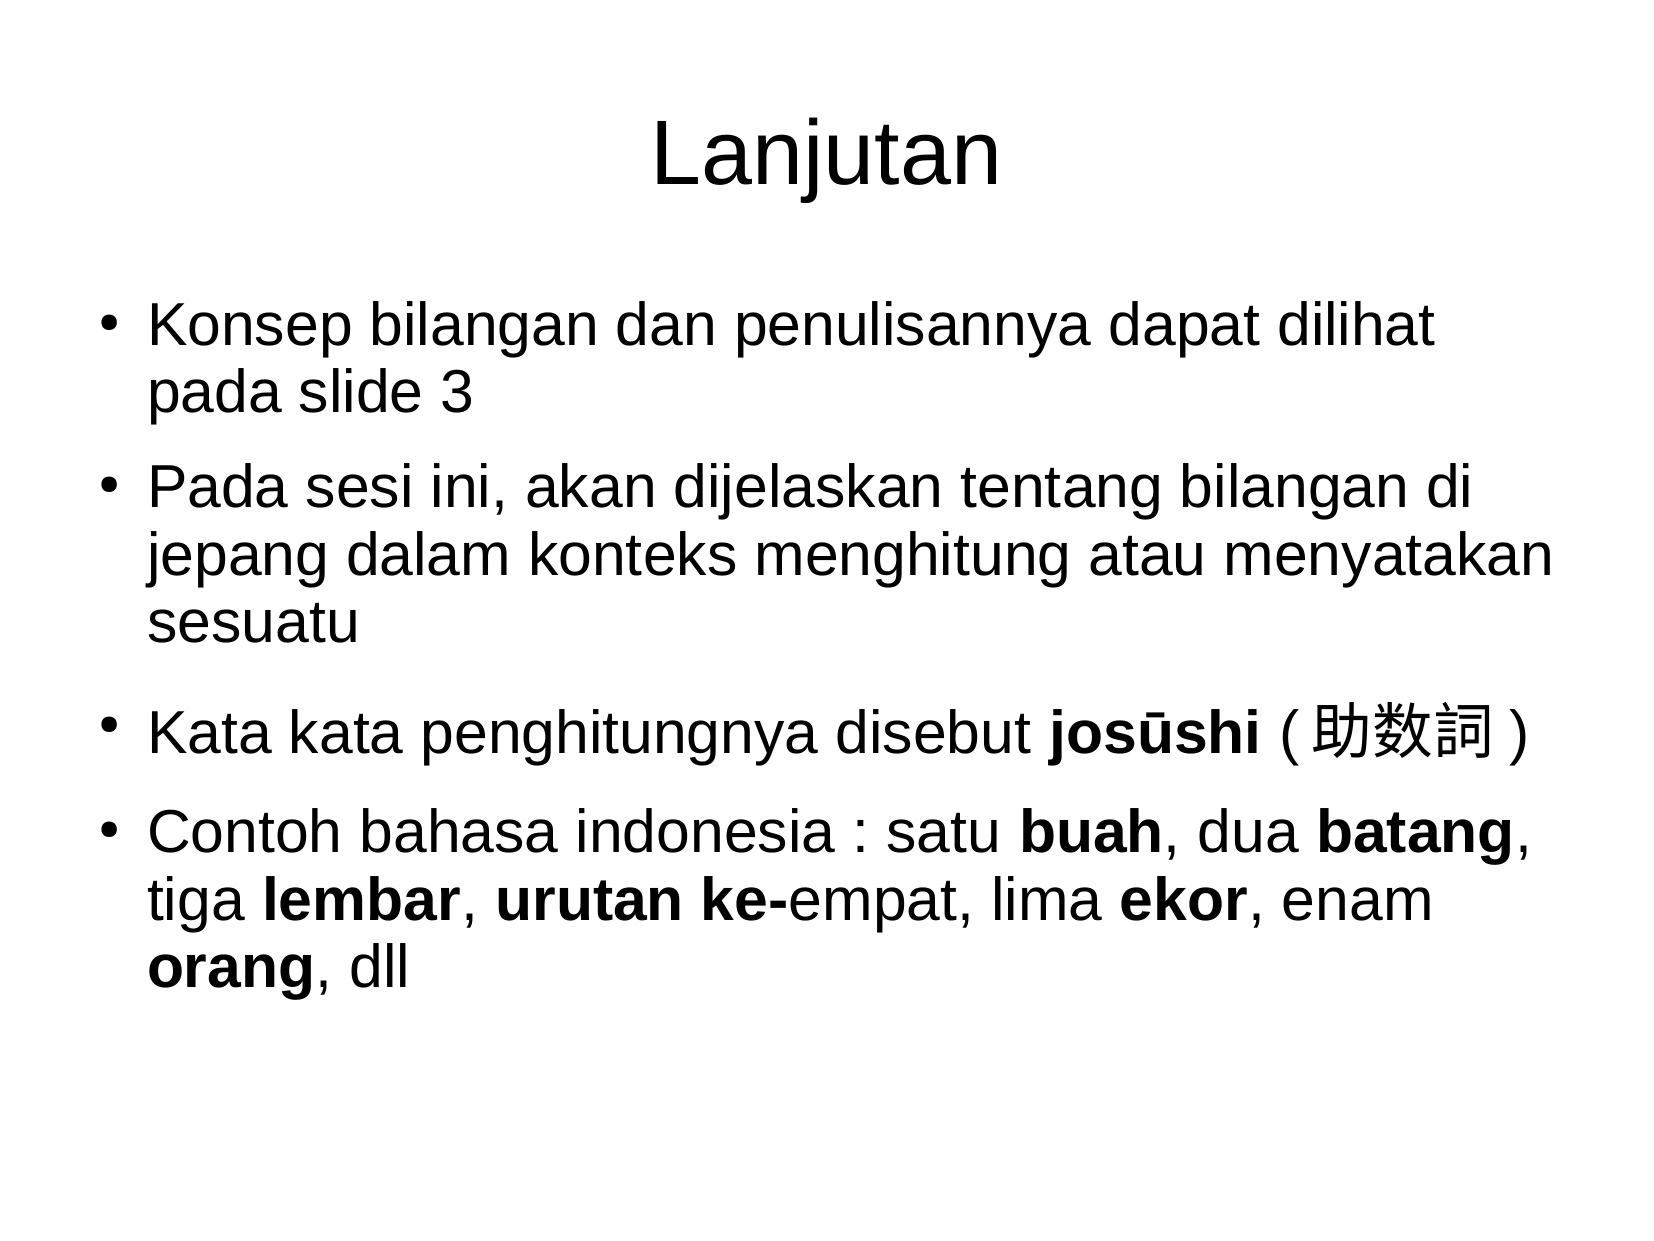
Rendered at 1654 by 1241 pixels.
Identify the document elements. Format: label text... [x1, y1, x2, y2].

list Konsep bilangan dan penulisannya dapat dilihat pada slide 3 Pada sesi ini, akan dijelaskan tentang bilangan di jepang dalam konteks menghitung atau menyatakan sesuatu Kata kata penghitungnya disebut josūshi (助数詞) Contoh bahasa indonesia : satu buah, dua batang, tiga lembar, urutan ke-empat, lima ekor, enam orang, dll [82, 290, 1571, 1010]
title Lanjutan [82, 49, 1571, 257]
